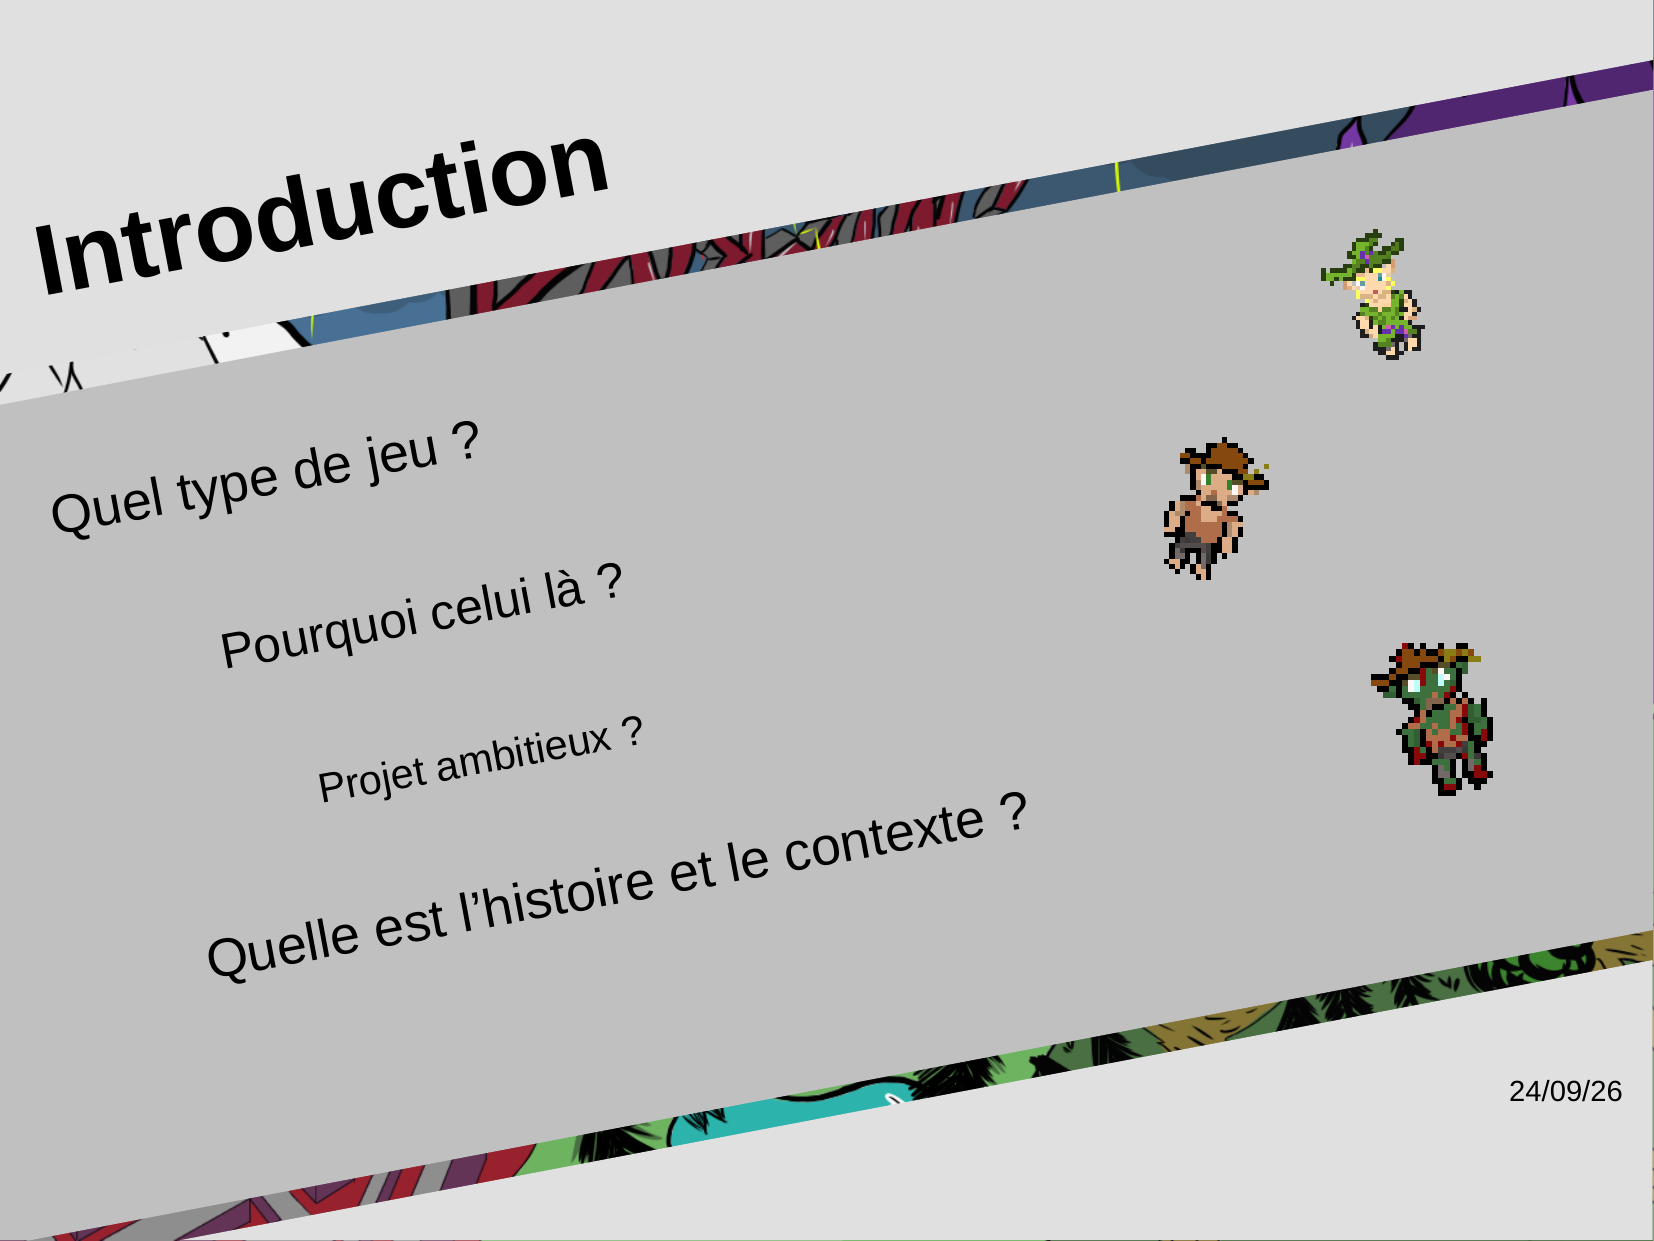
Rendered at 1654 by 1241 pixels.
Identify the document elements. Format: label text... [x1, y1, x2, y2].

picture [32, 931, 1654, 1241]
picture [0, 61, 1654, 404]
picture [1096, 401, 1312, 617]
picture [1311, 589, 1560, 839]
title Introduction [16, 0, 1518, 365]
list Quel type de jeu ? Pourquoi celui là ? Projet ambitieux ? Quelle est l’histoire et le contexte ? [0, 309, 1117, 1134]
picture [1287, 212, 1469, 395]
